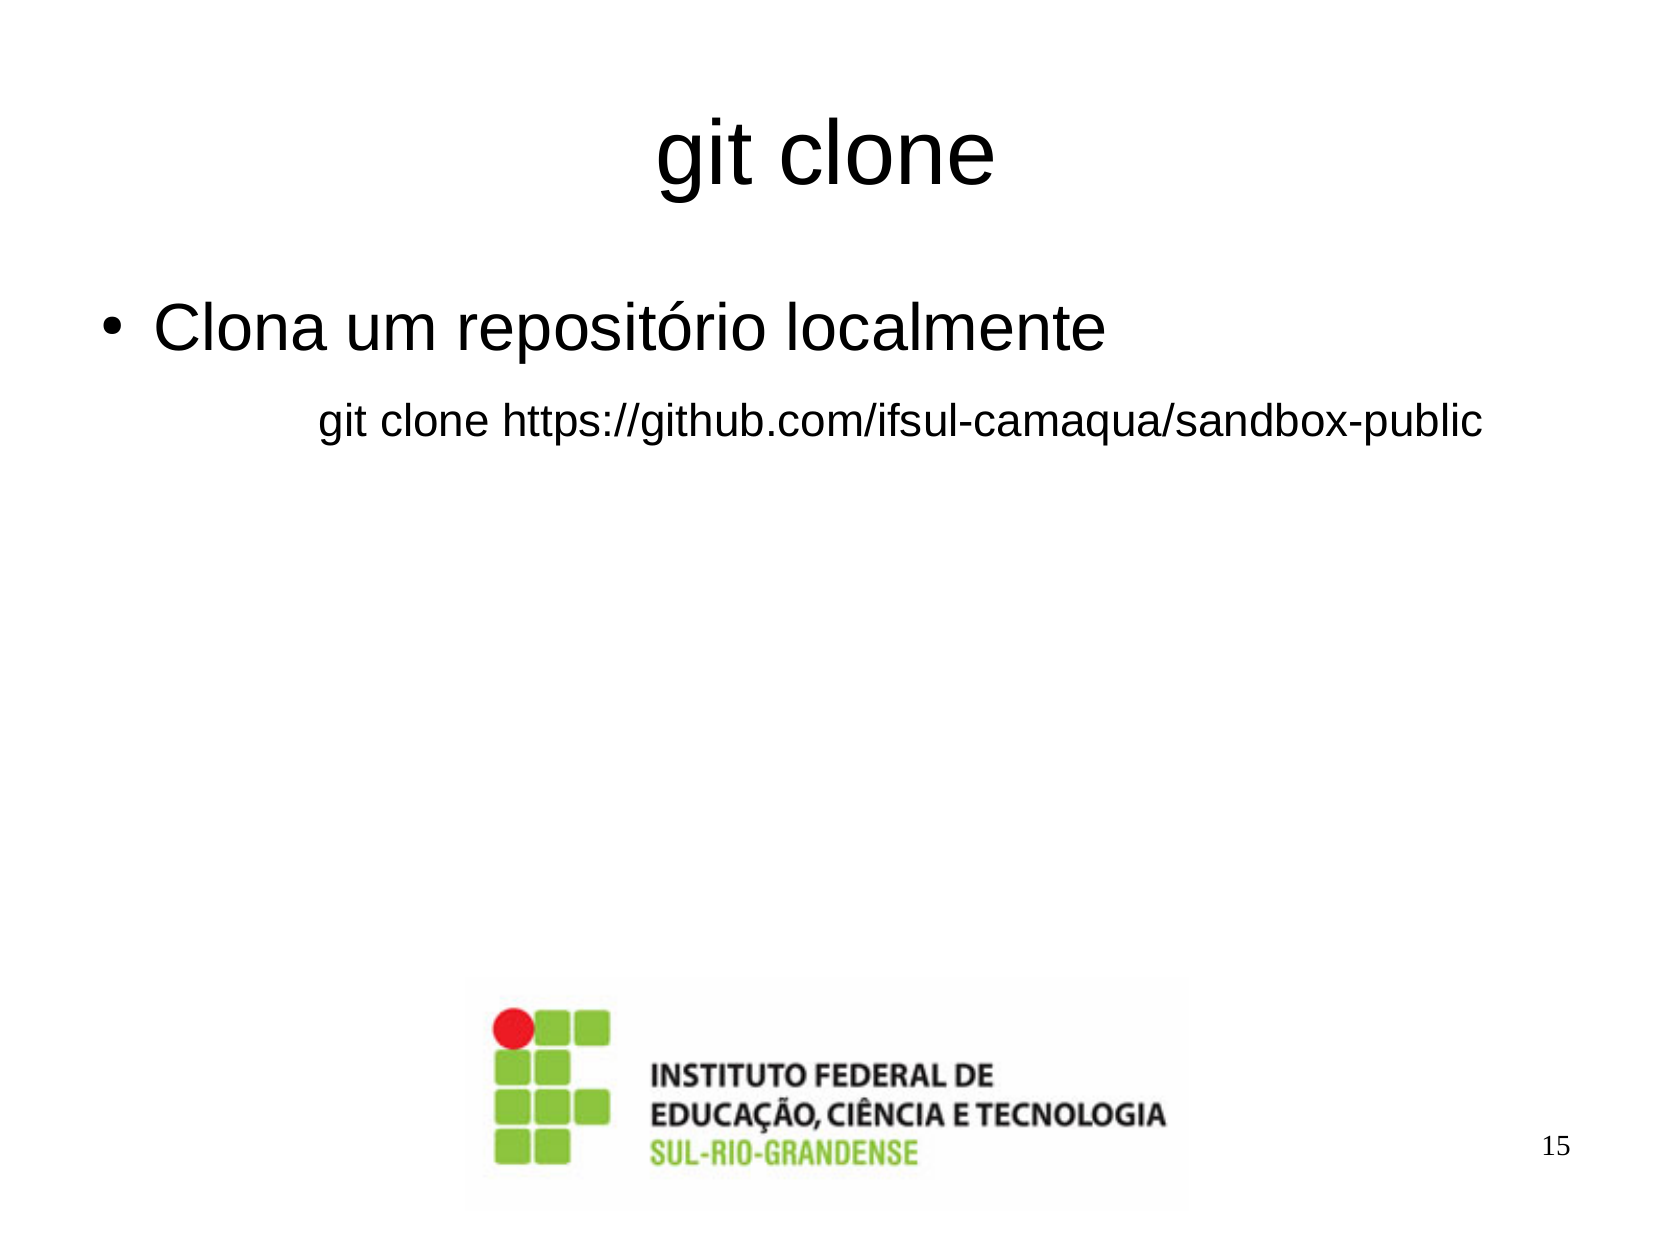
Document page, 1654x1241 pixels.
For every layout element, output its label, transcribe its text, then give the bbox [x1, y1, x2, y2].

picture [465, 1010, 1189, 1211]
list Clona um repositório localmente git clone https://github.com/ifsul-camaqua/sandbox-public [82, 290, 1571, 1010]
title git clone [82, 49, 1571, 257]
